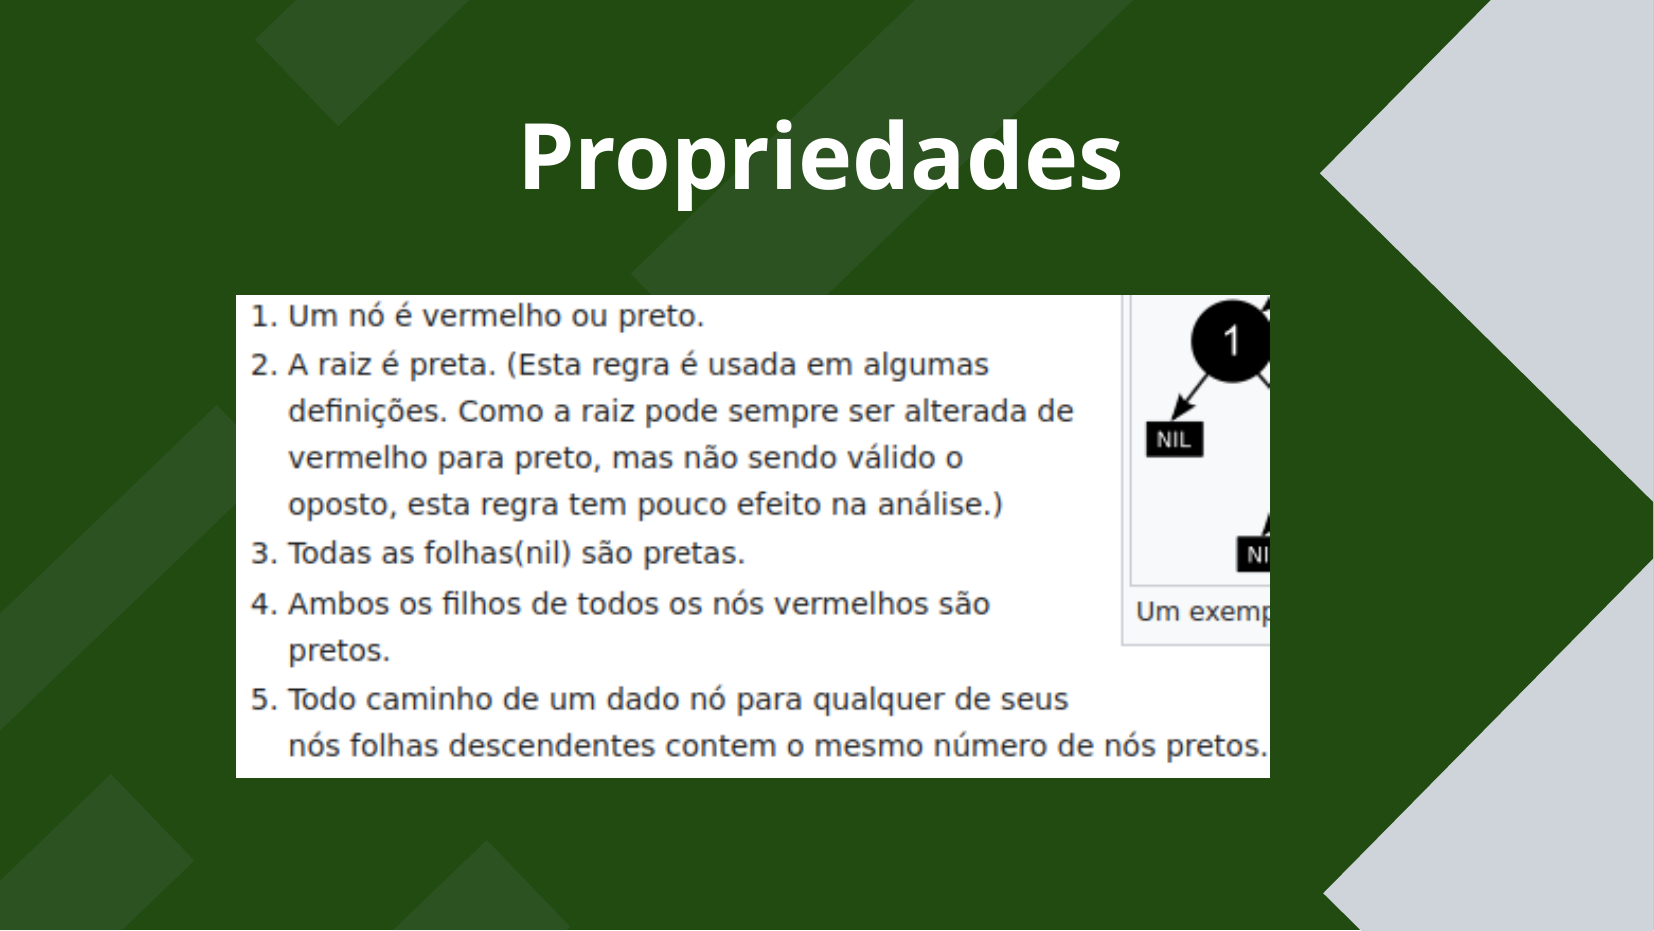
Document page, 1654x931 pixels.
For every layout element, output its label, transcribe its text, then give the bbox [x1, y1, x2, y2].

title Propriedades [76, 76, 1565, 233]
picture [236, 295, 1270, 779]
